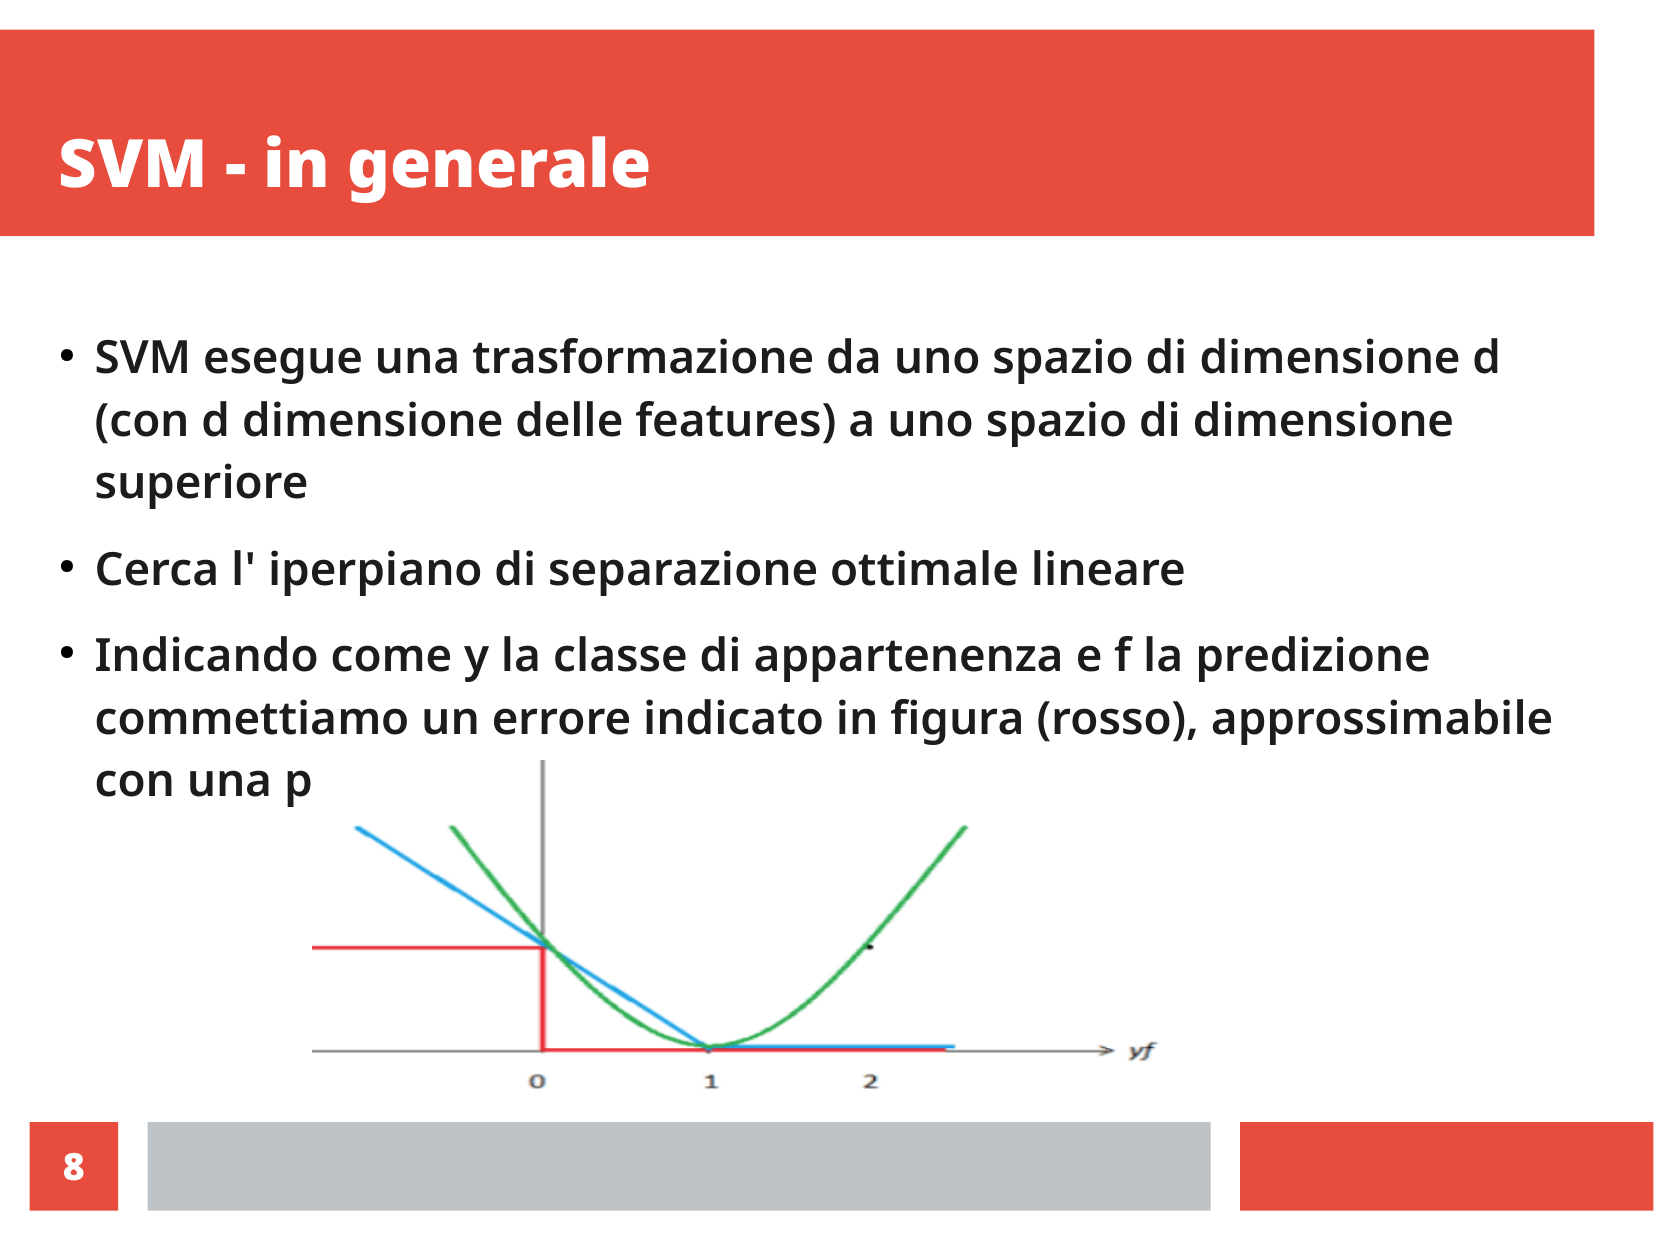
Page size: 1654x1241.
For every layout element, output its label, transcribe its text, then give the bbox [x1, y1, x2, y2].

picture [312, 760, 1166, 1093]
list SVM esegue una trasformazione da uno spazio di dimensione d (con d dimensione delle features) a uno spazio di dimensione superiore Cerca l' iperpiano di separazione ottimale lineare Indicando come y la classe di appartenenza e f la predizione commettiamo un errore indicato in figura (rosso), approssimabile con una parabola in SVM (y-f)^2 [59, 324, 1565, 1093]
title SVM - in generale [59, 59, 1595, 207]
